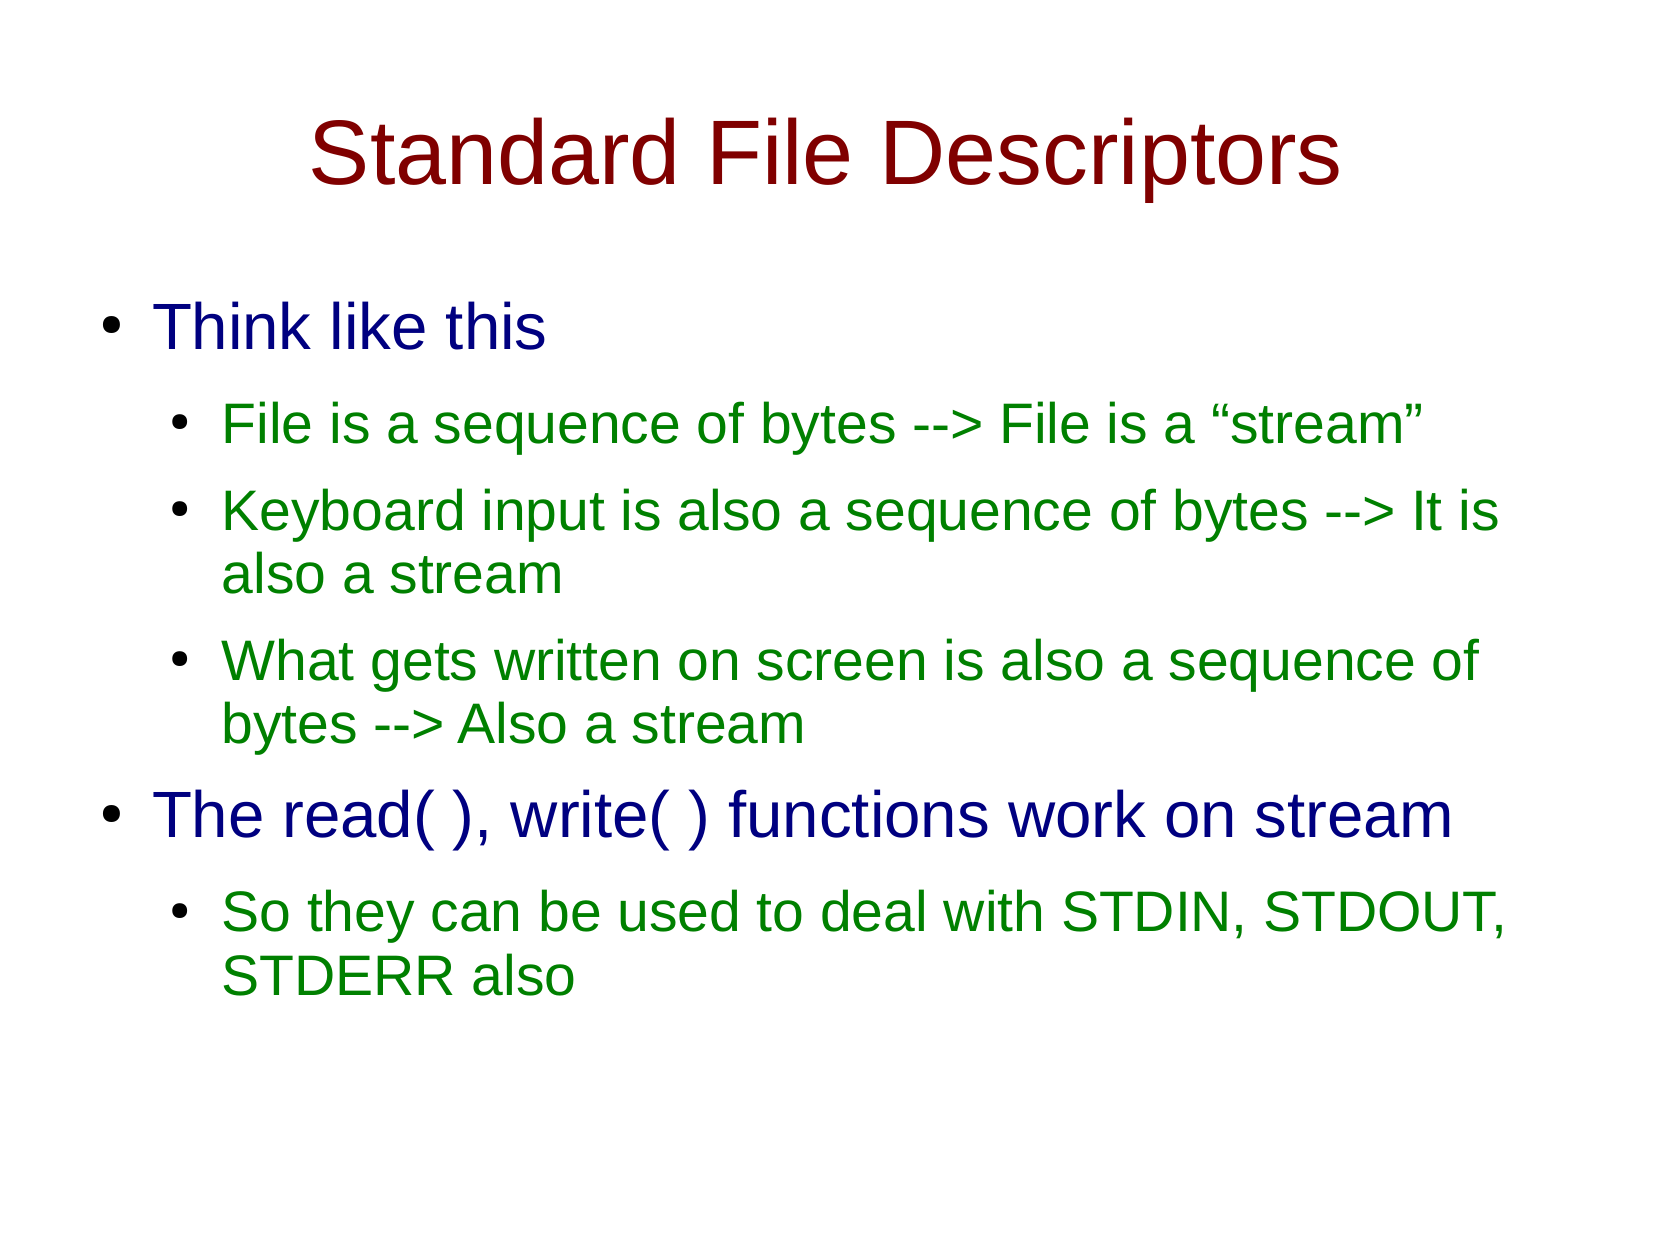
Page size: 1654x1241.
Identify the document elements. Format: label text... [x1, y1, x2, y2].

title Standard File Descriptors [82, 49, 1571, 257]
list Think like this File is a sequence of bytes --> File is a “stream” Keyboard input is also a sequence of bytes --> It is also a stream What gets written on screen is also a sequence of bytes --> Also a stream The read( ), write( ) functions work on stream So they can be used to deal with STDIN, STDOUT, STDERR also [82, 290, 1571, 1010]
